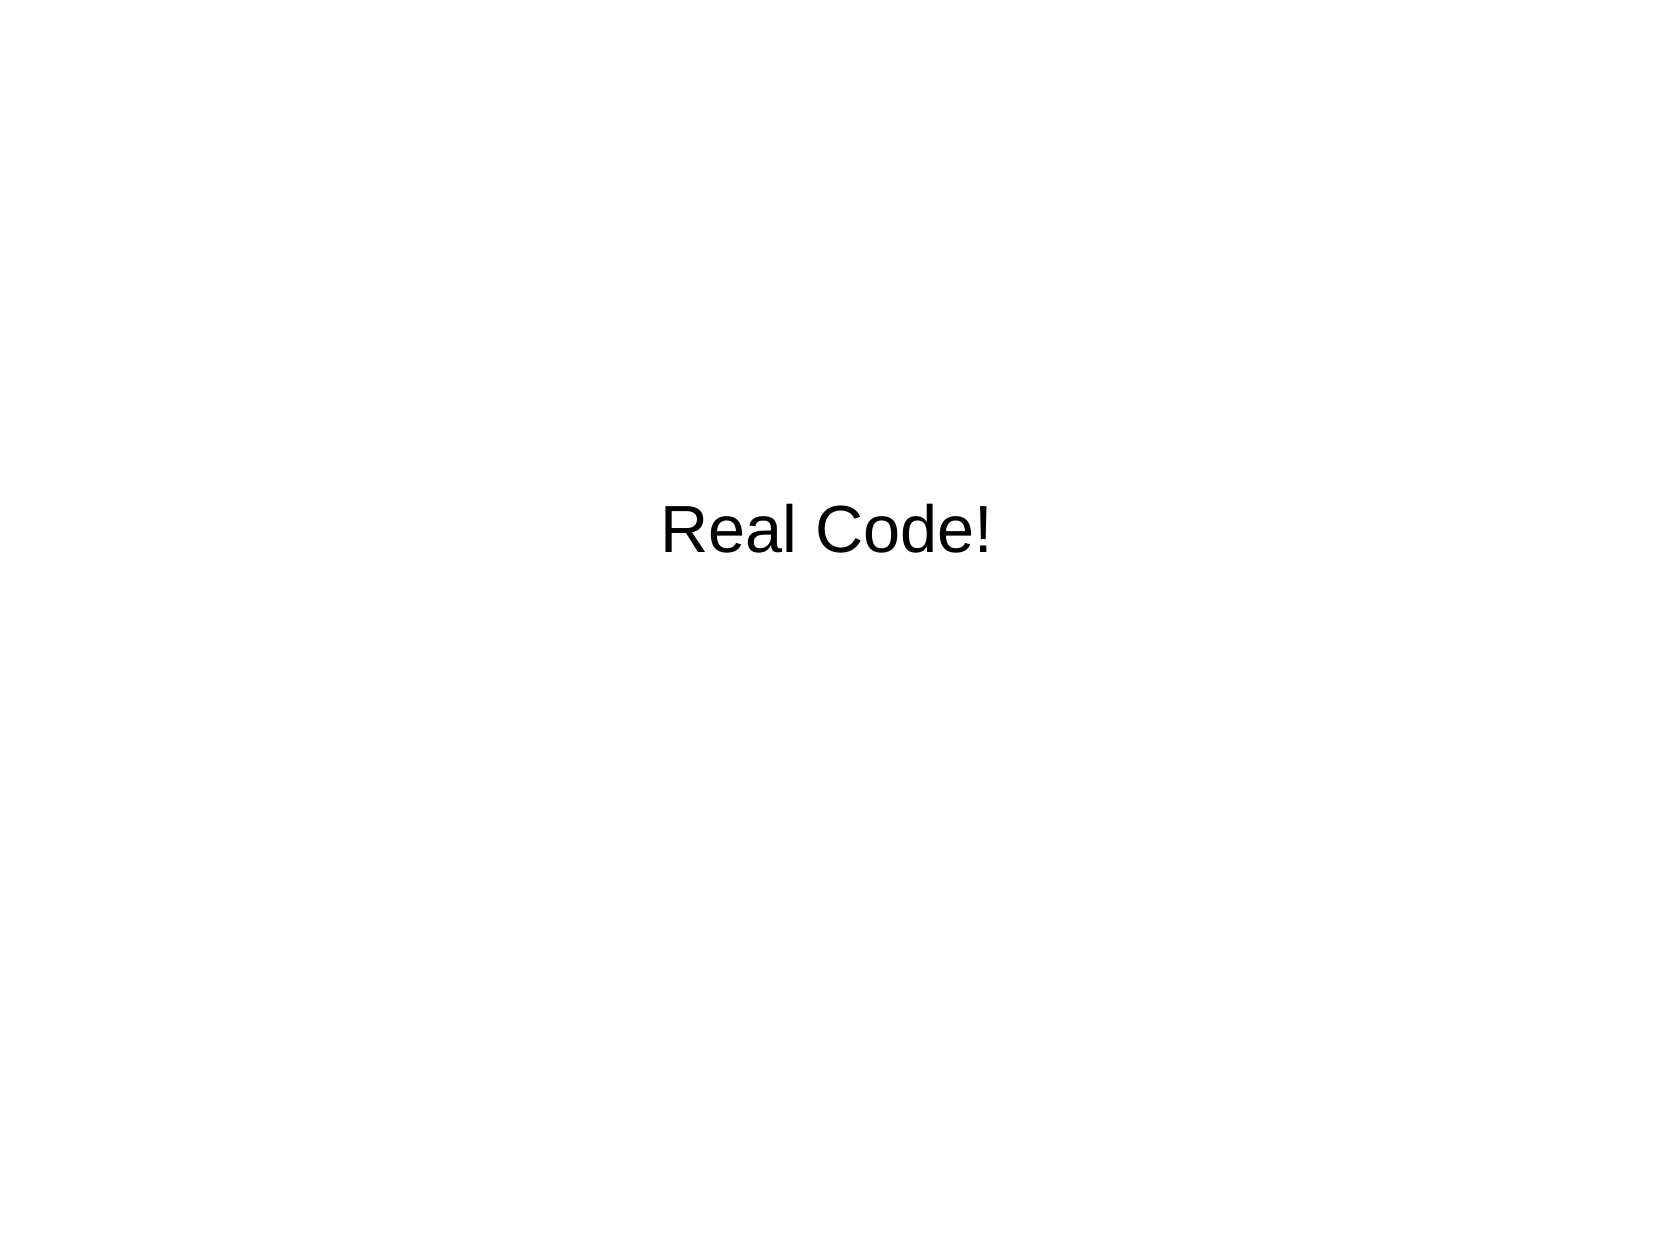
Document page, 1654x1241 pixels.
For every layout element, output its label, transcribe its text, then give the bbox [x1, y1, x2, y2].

subtitle Real Code! [82, 49, 1571, 1010]
